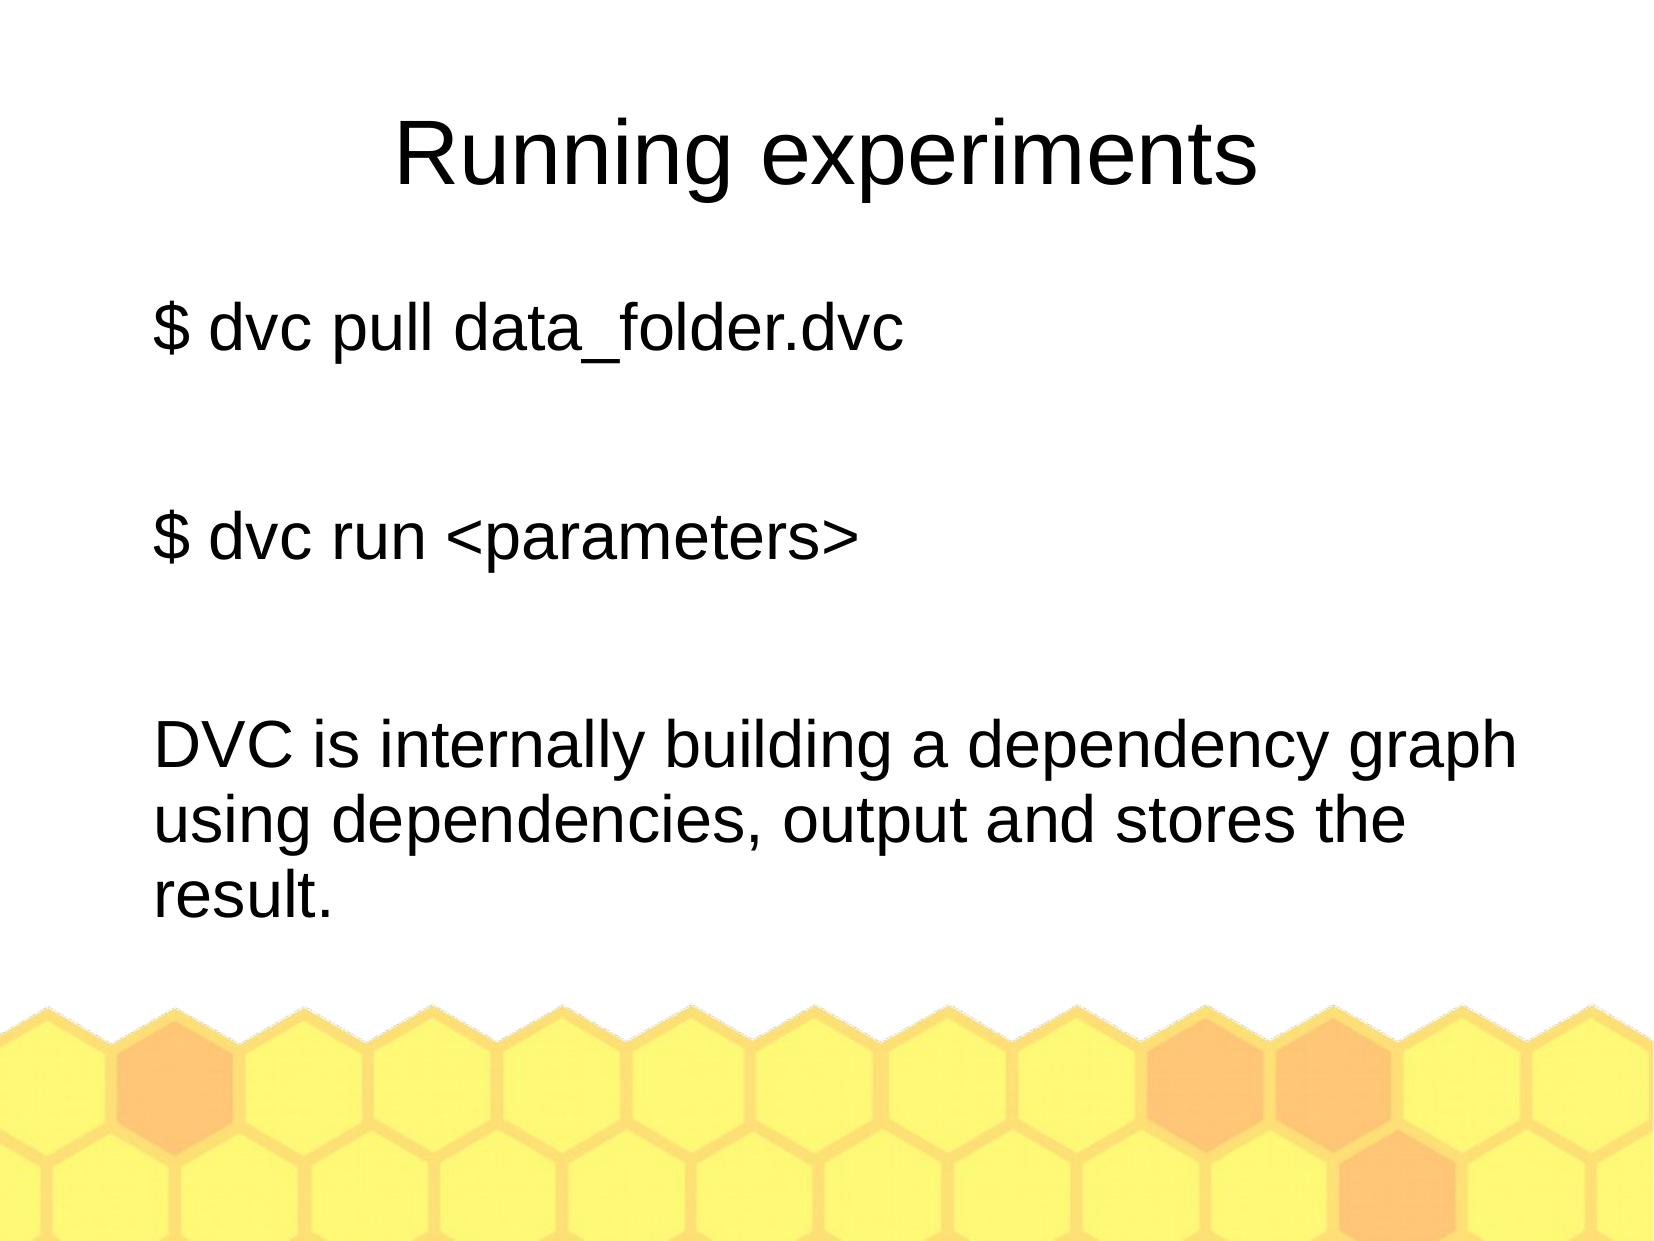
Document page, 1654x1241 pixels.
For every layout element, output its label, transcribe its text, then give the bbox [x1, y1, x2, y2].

list $ dvc pull data_folder.dvc $ dvc run <parameters> DVC is internally building a dependency graph using dependencies, output and stores the result. [82, 290, 1571, 1010]
title Running experiments [82, 49, 1571, 257]
picture [0, 1001, 1654, 1241]
